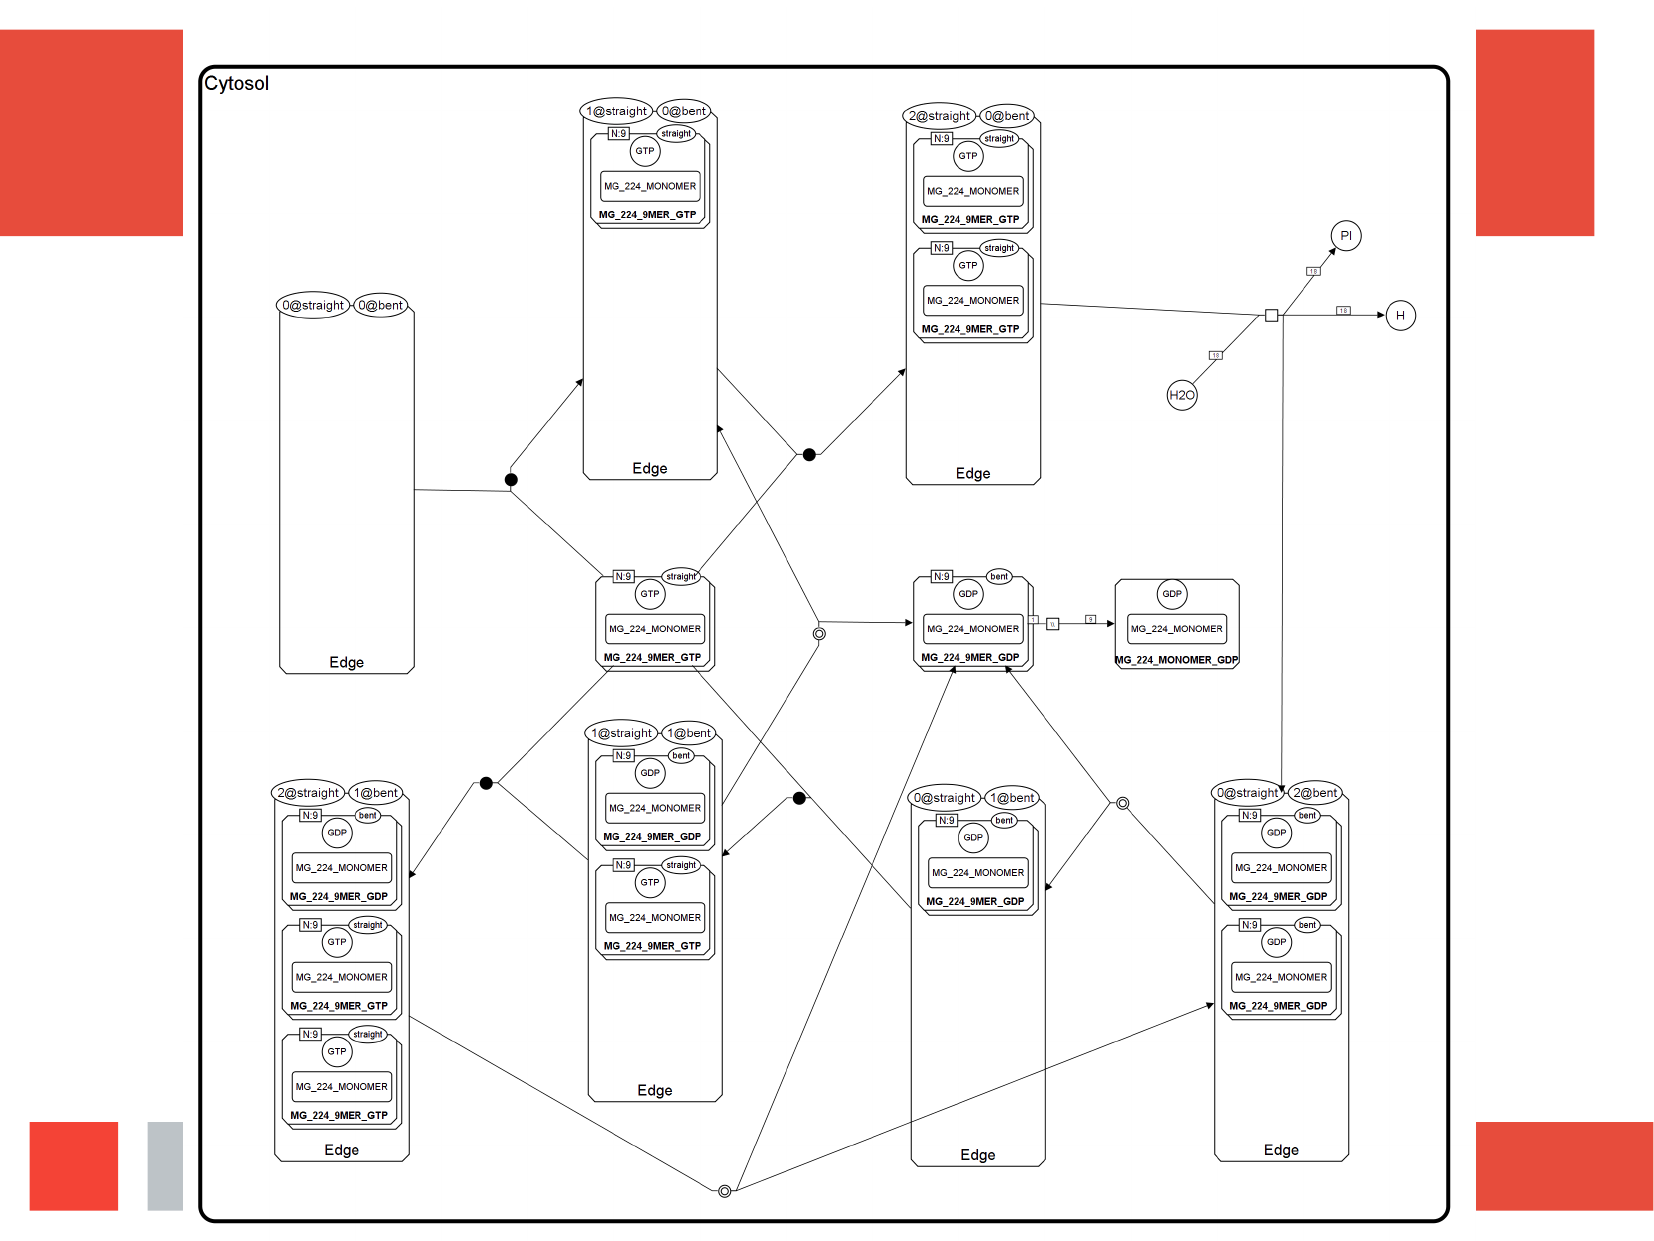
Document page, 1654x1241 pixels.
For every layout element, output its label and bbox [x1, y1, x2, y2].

picture [183, 7, 1476, 1241]
